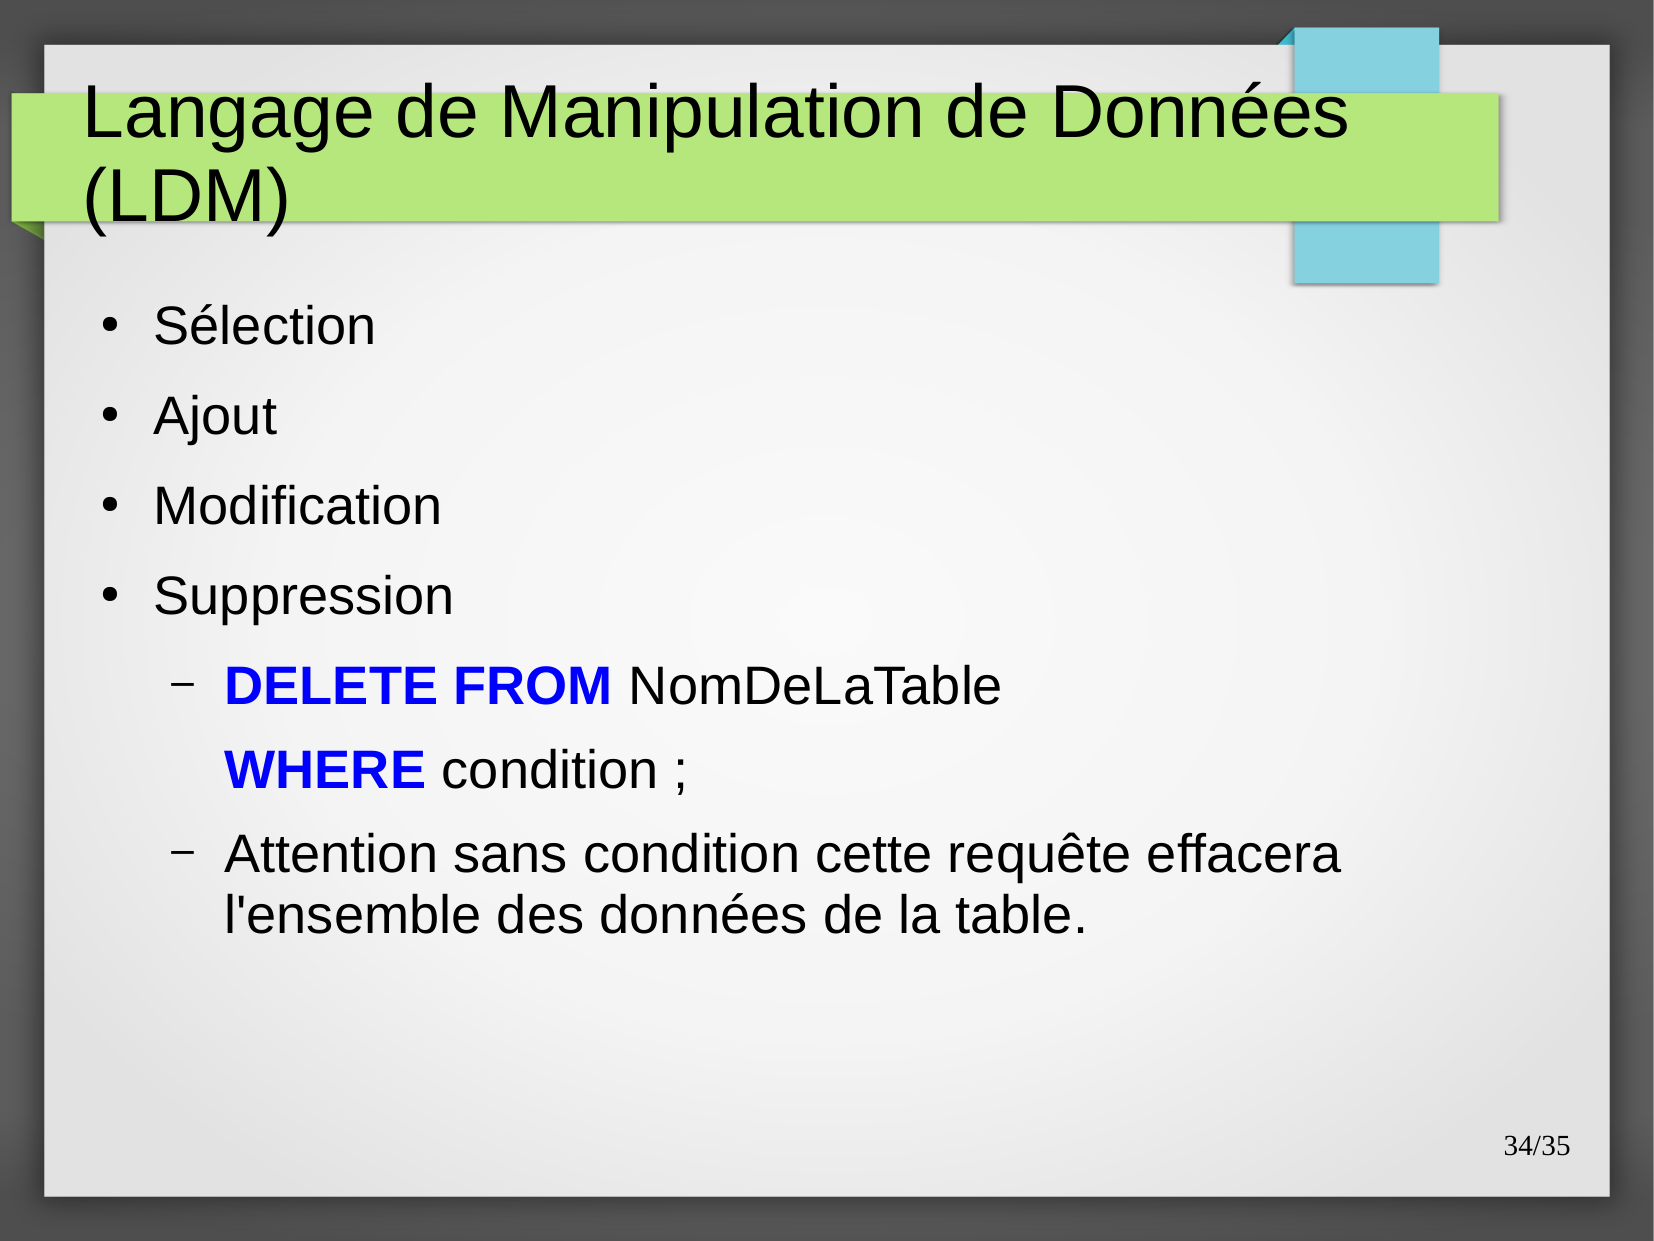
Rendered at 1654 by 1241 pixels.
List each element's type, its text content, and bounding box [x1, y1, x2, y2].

picture [0, 0, 1654, 1241]
title Langage de Manipulation de Données (LDM) [82, 49, 1571, 257]
list Sélection Ajout Modification Suppression DELETE FROM NomDeLaTable WHERE condition ; Attention sans condition cette requête effacera l'ensemble des données de la table. [82, 295, 1571, 1015]
